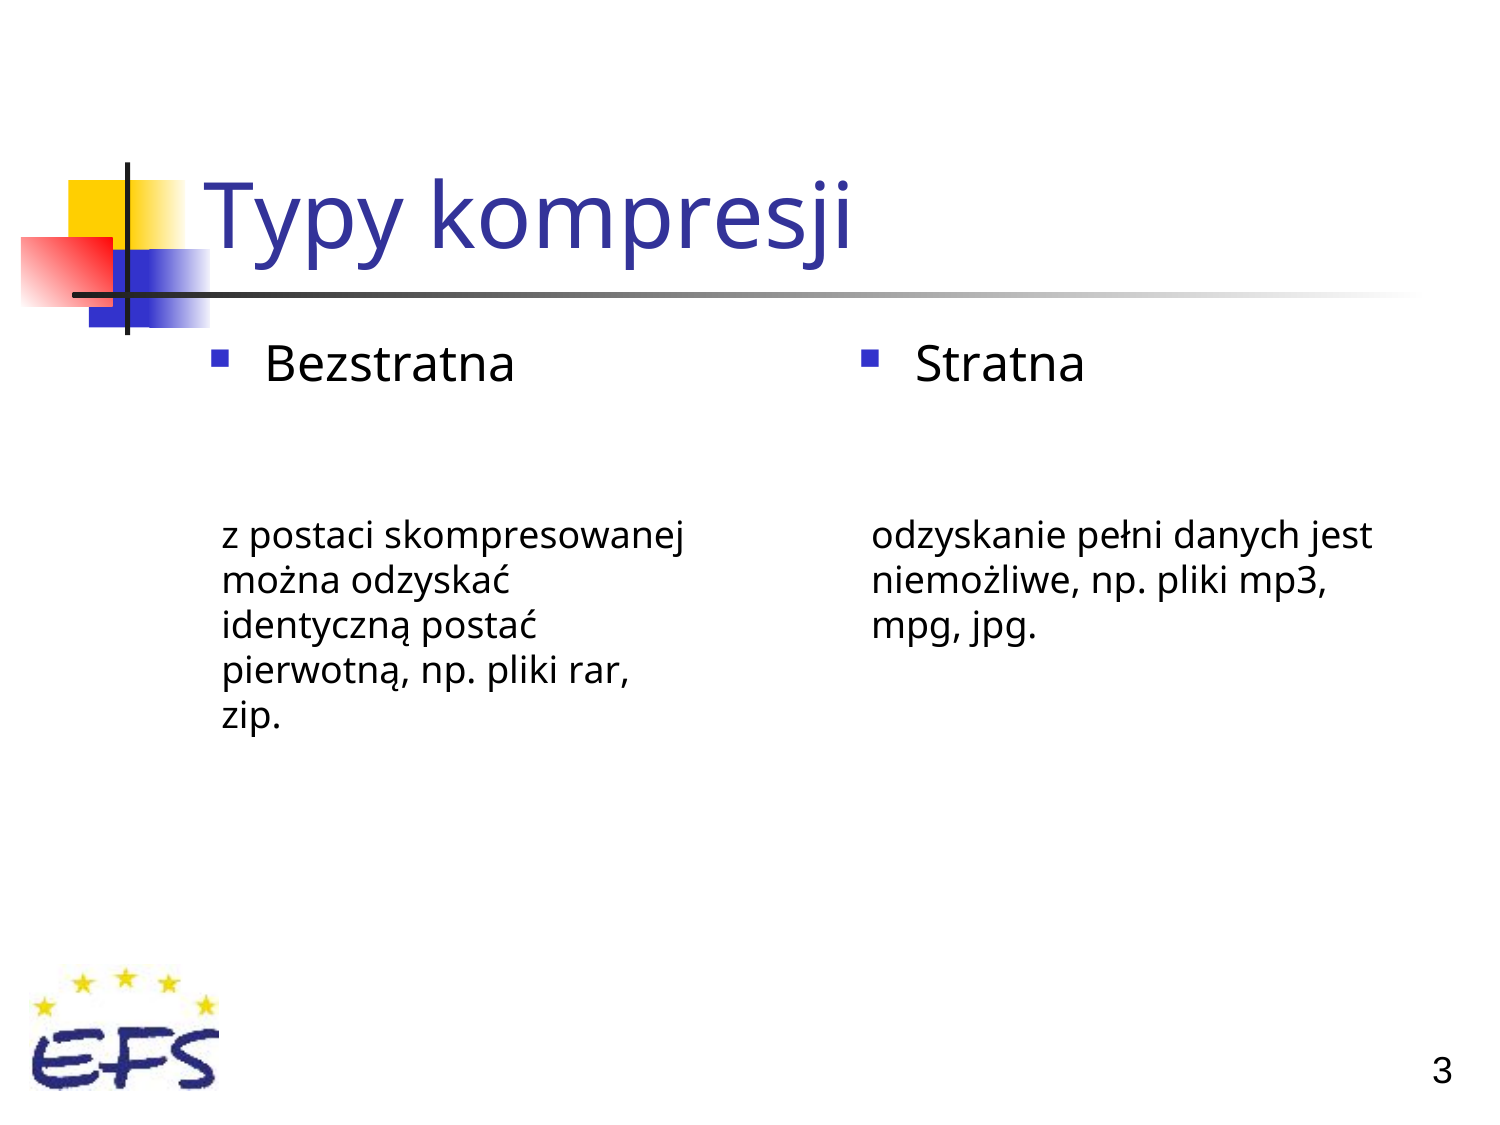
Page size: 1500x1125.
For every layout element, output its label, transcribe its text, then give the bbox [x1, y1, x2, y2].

title Typy kompresji [188, 35, 1468, 276]
text_box odzyskanie pełni danych jest niemożliwe, np. pliki mp3, mpg, jpg. [856, 503, 1436, 723]
list Stratna [843, 331, 1469, 433]
text_box z postaci skompresowanej można odzyskać identyczną postać pierwotną, np. pliki rar, zip. [206, 503, 715, 744]
picture [29, 964, 219, 1091]
list Bezstratna [193, 330, 820, 468]
